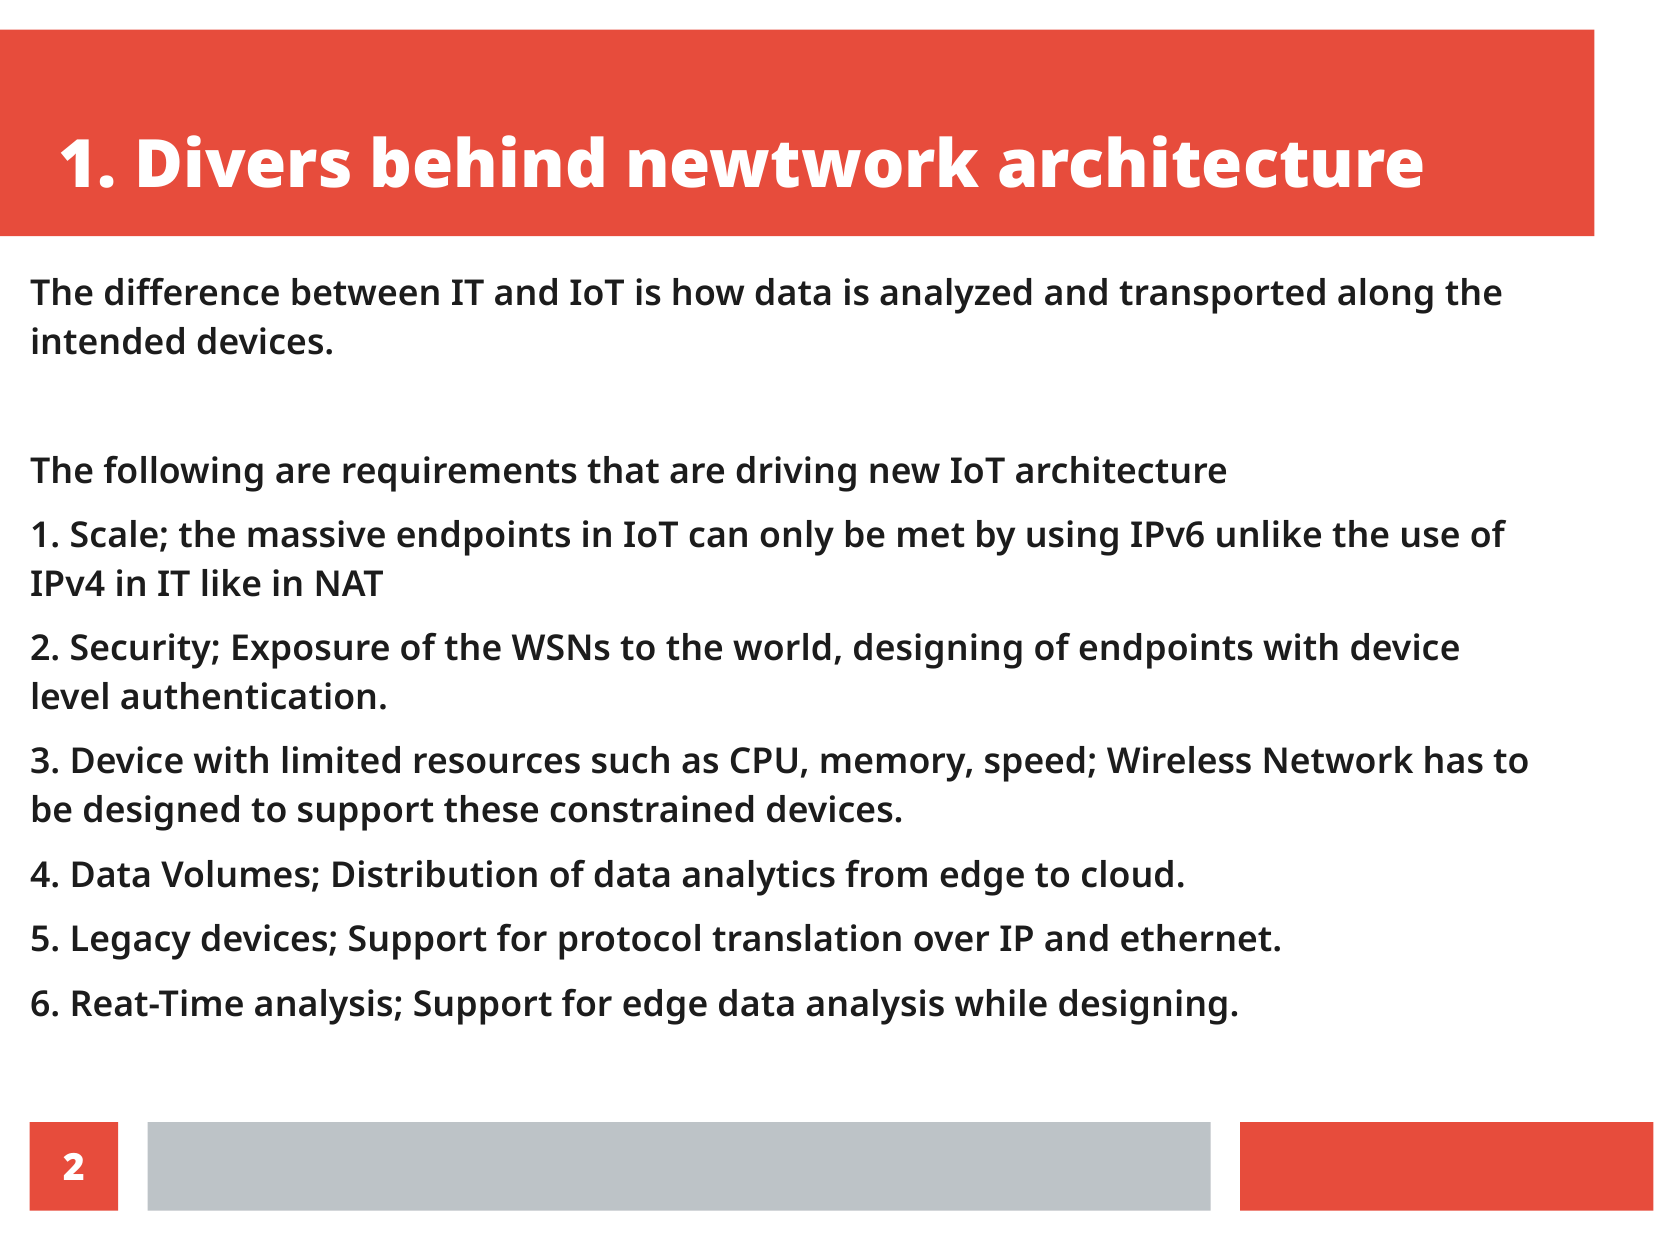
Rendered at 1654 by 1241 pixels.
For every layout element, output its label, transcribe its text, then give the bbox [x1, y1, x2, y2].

title 1. Divers behind newtwork architecture [59, 59, 1595, 207]
list The difference between IT and IoT is how data is analyzed and transported along the intended devices. The following are requirements that are driving new IoT architecture 1. Scale; the massive endpoints in IoT can only be met by using IPv6 unlike the use of IPv4 in IT like in NAT 2. Security; Exposure of the WSNs to the world, designing of endpoints with device level authentication. 3. Device with limited resources such as CPU, memory, speed; Wireless Network has to be designed to support these constrained devices. 4. Data Volumes; Distribution of data analytics from edge to cloud. 5. Legacy devices; Support for protocol translation over IP and ethernet. 6. Reat-Time analysis; Support for edge data analysis while designing. [30, 267, 1536, 1036]
